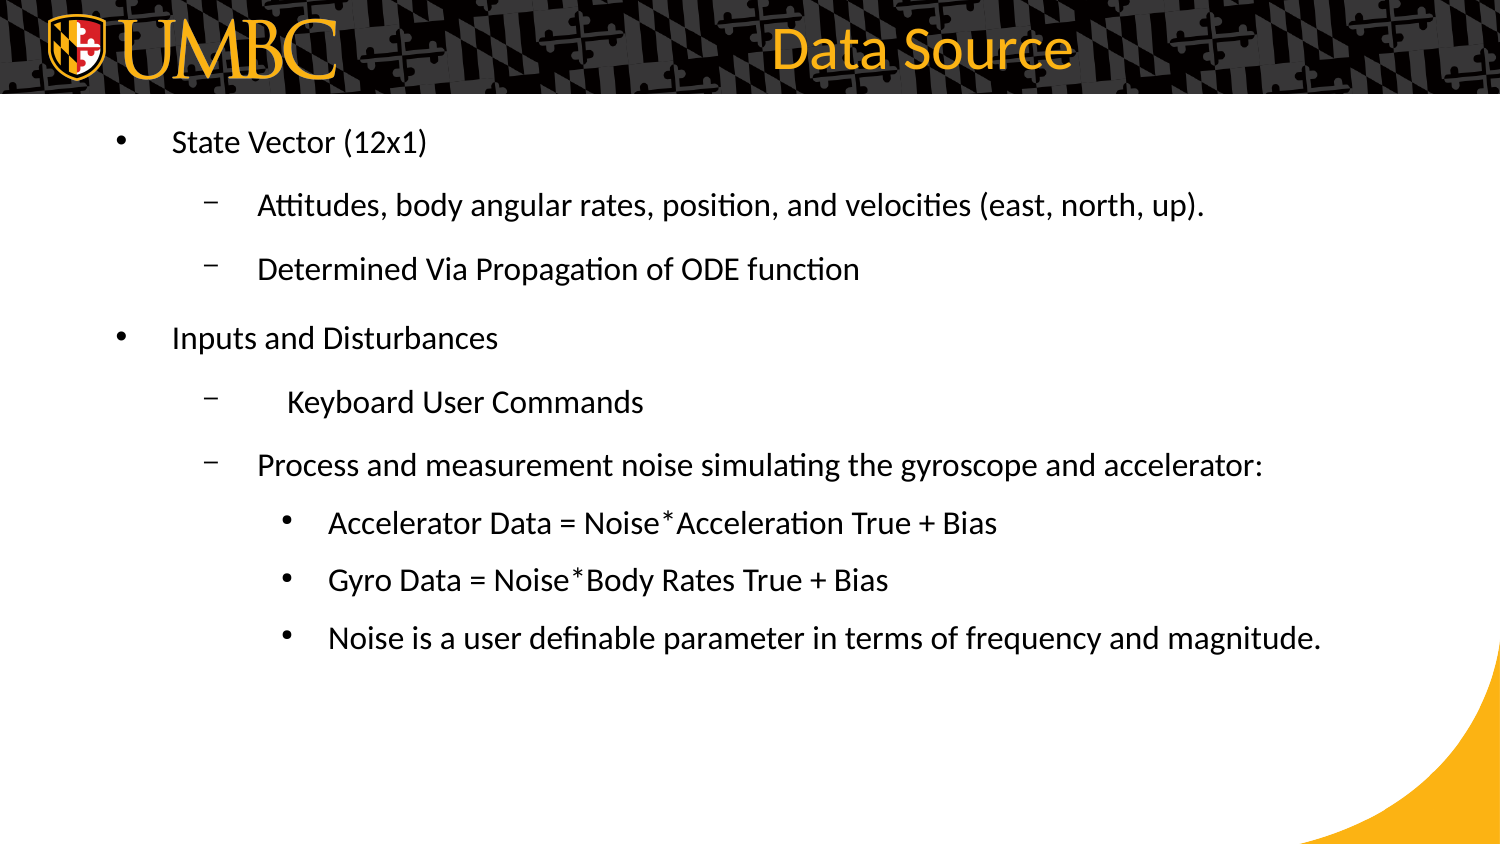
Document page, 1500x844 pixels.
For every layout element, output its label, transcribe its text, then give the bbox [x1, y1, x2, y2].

picture [1299, 751, 1500, 844]
title Data Source [347, 0, 1500, 91]
list State Vector (12x1) Attitudes, body angular rates, position, and velocities (east, north, up). Determined Via Propagation of ODE function Inputs and Disturbances Keyboard User Commands Process and measurement noise simulating the gyroscope and accelerator: Accelerator Data = Noise*Acceleration True + Bias Gyro Data = Noise*Body Rates True + Bias Noise is a user definable parameter in terms of frequency and magnitude. [100, 112, 1500, 751]
picture [0, 0, 1500, 94]
